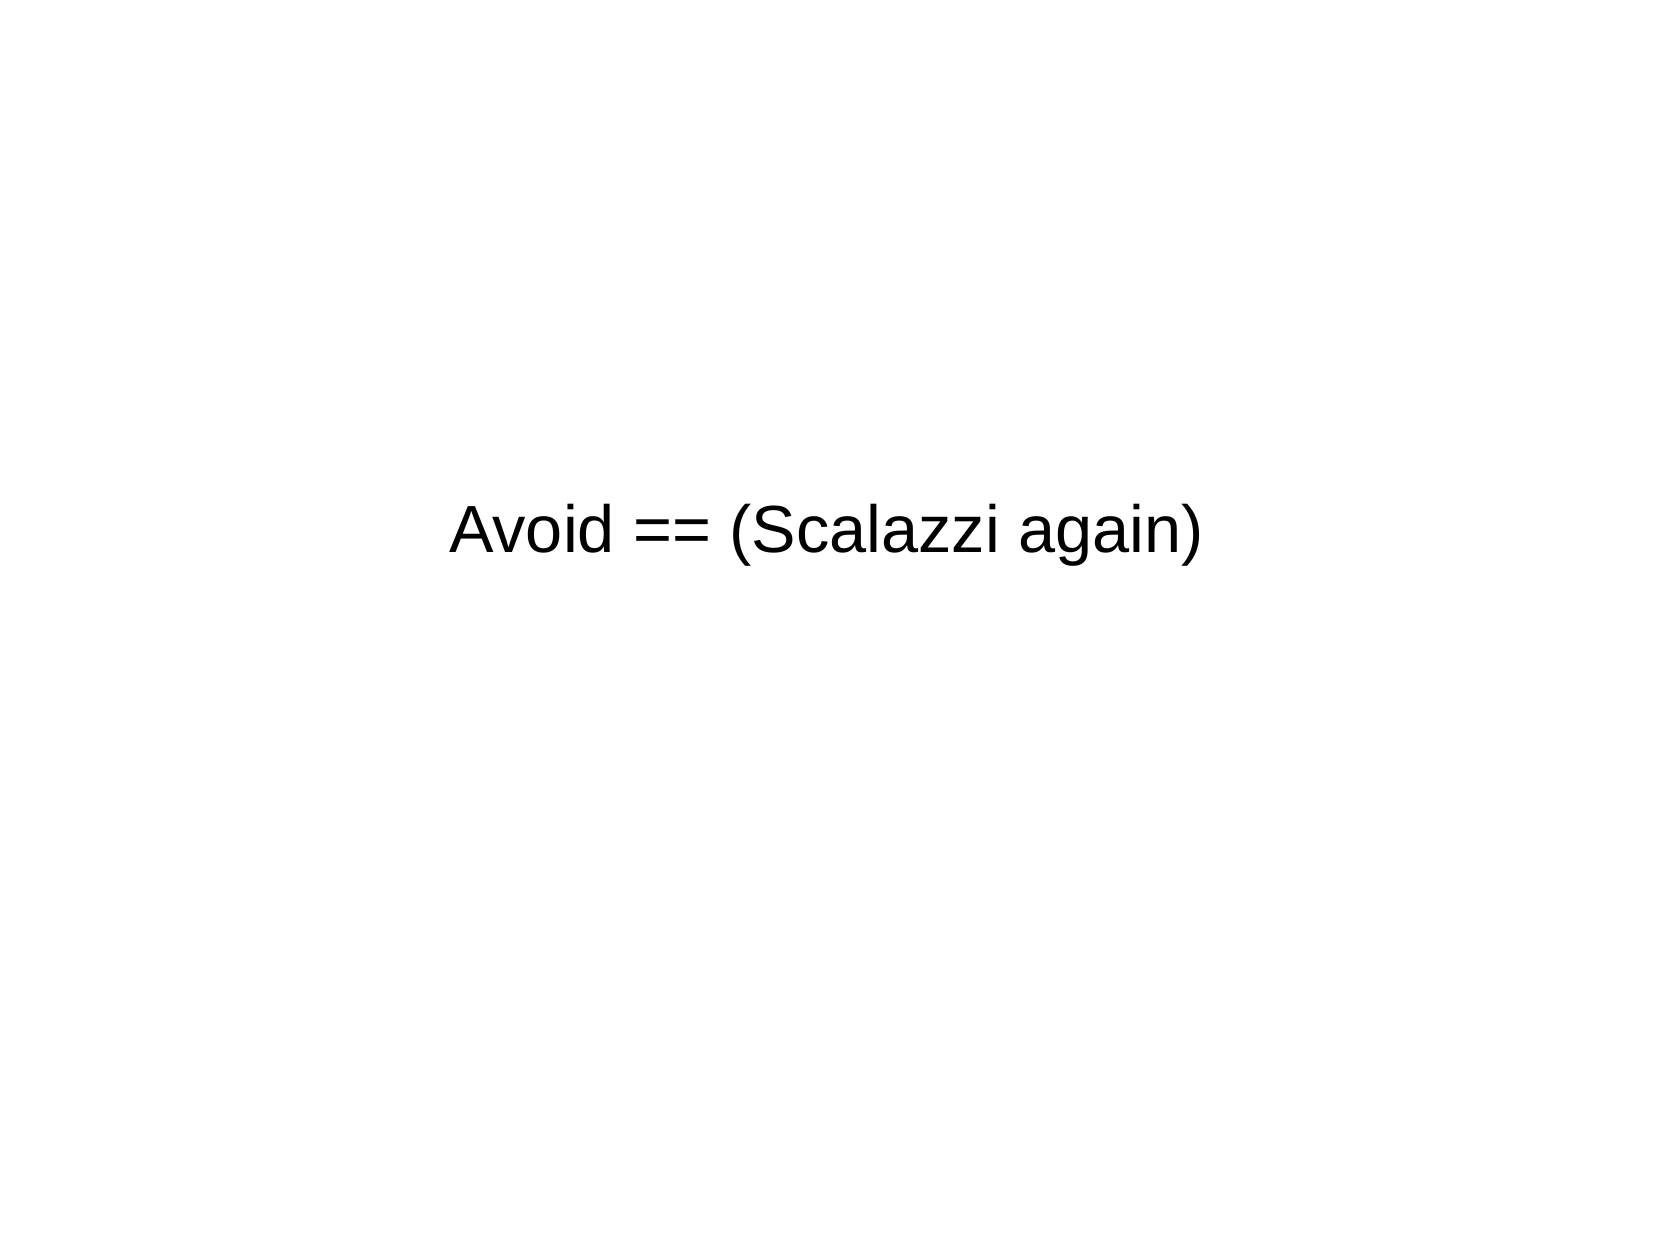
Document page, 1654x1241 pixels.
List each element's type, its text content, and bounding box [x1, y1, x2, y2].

subtitle Avoid == (Scalazzi again) [82, 49, 1571, 1010]
